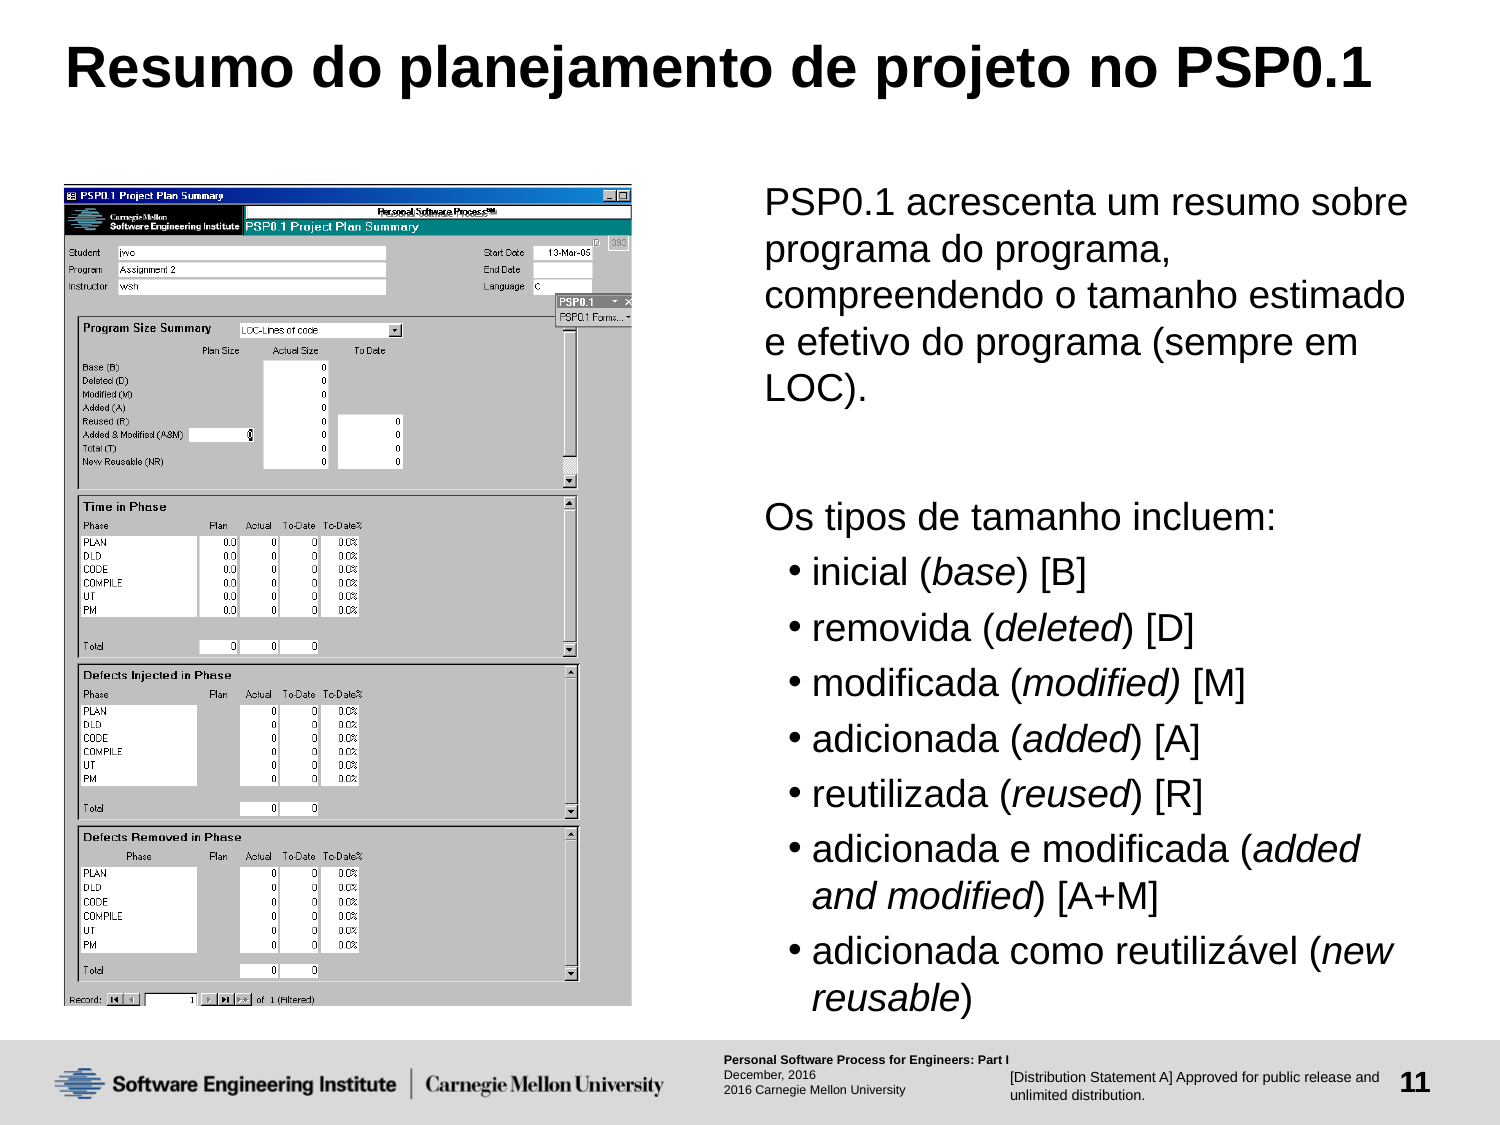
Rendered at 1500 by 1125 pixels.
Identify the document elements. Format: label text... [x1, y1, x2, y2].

title Resumo do planejamento de projeto no PSP0.1 [65, 37, 1426, 148]
picture [46, 1061, 673, 1104]
picture [63, 184, 632, 1006]
list PSP0.1 acrescenta um resumo sobre programa do programa, compreendendo o tamanho estimado e efetivo do programa (sempre em LOC). Os tipos de tamanho incluem: inicial (base) [B] removida (deleted) [D] modificada (modified) [M] adicionada (added) [A] reutilizada (reused) [R] adicionada e modificada (added and modified) [A+M] adicionada como reutilizável (new reusable) [764, 176, 1432, 1021]
